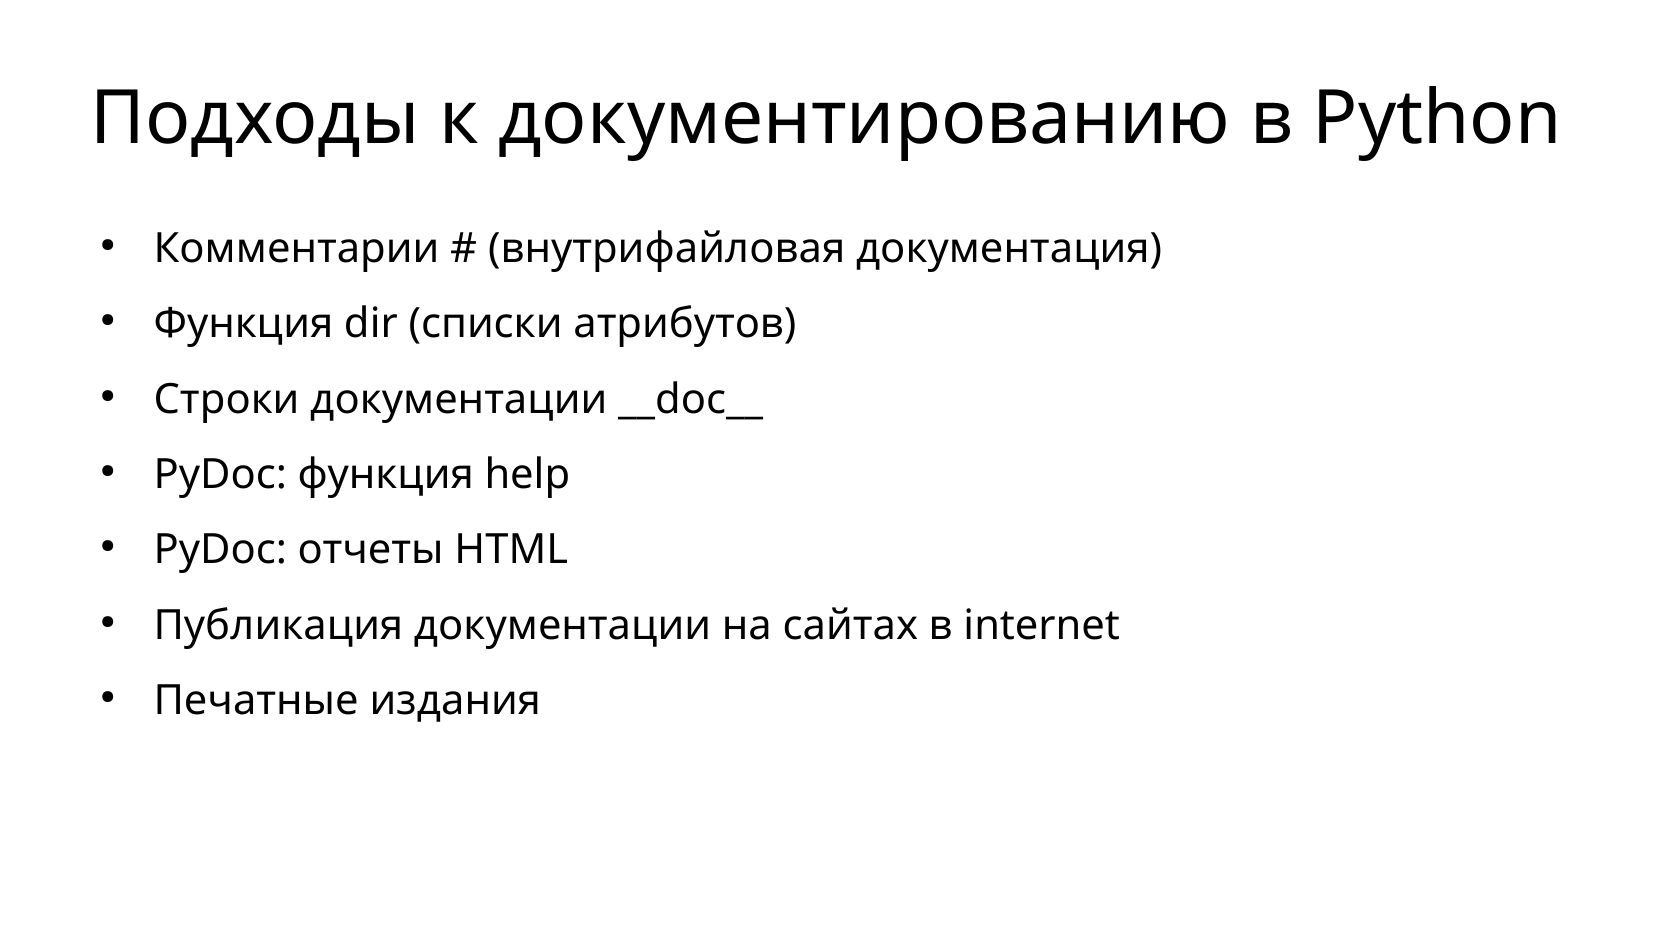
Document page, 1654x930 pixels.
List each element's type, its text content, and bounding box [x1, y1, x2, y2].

title Подходы к документированию в Python [82, 37, 1571, 193]
list Комментарии # (внутрифайловая документация) Функция dir (списки атрибутов) Строки документации __doc__ PyDoc: функция help PyDoc: отчеты HTML Публикация документации на сайтах в internet Печатные издания [82, 217, 1571, 826]
